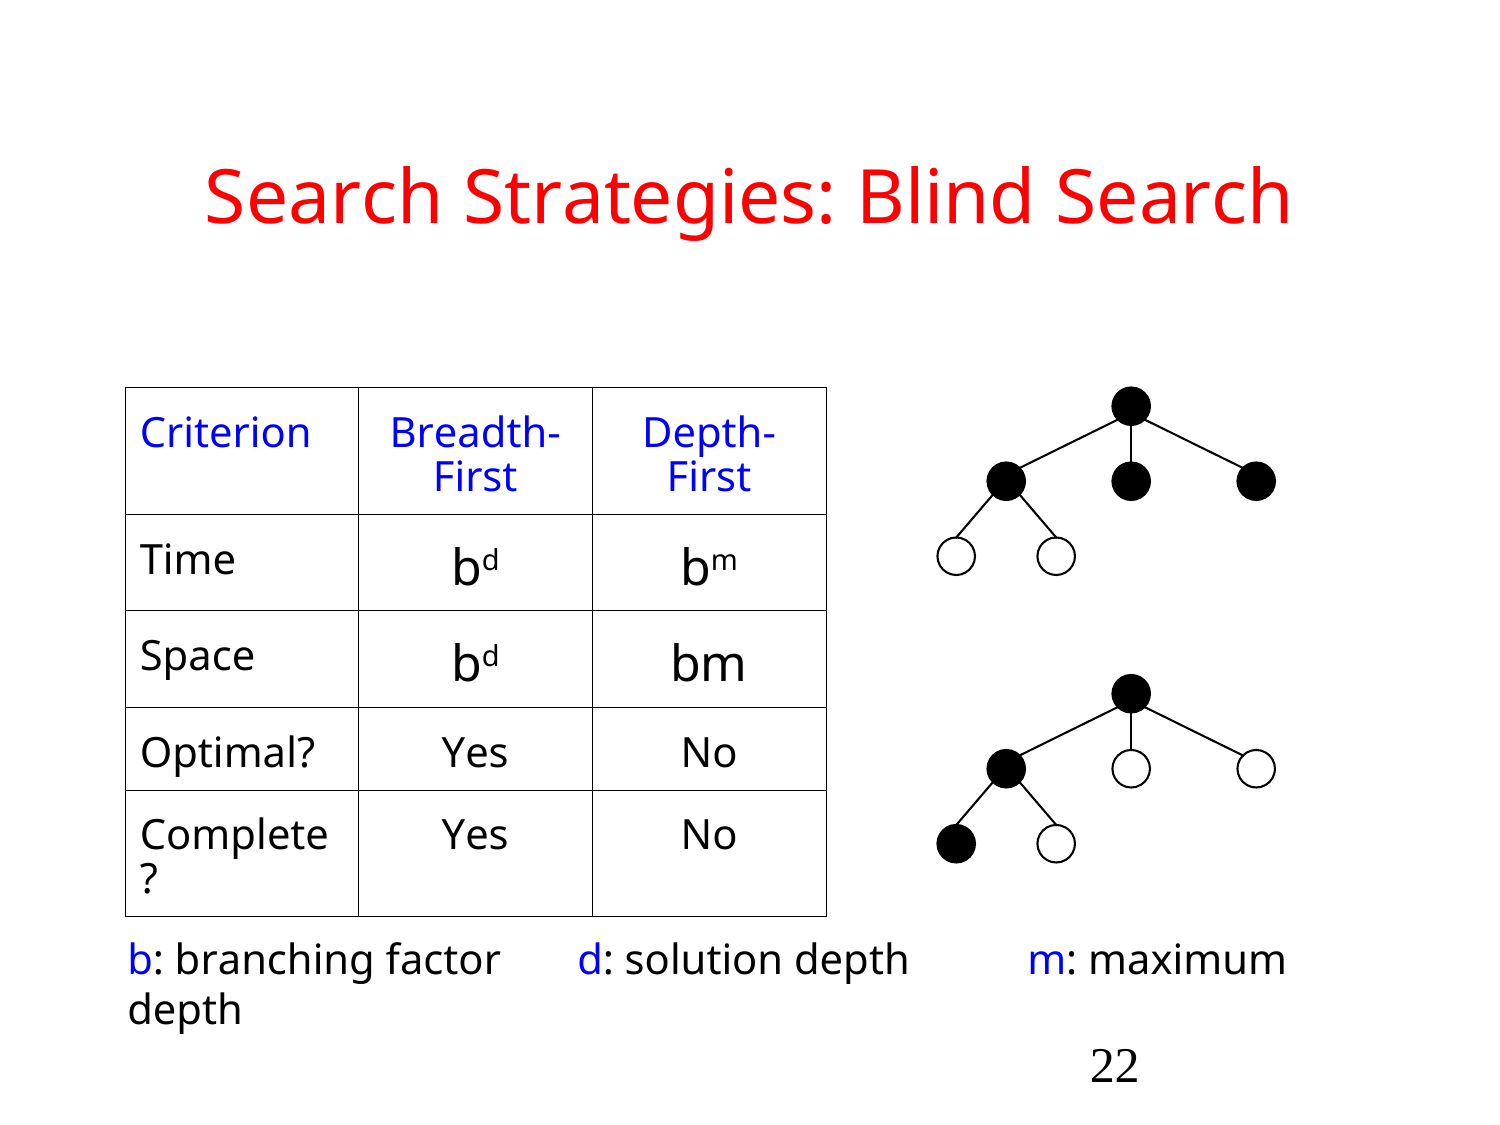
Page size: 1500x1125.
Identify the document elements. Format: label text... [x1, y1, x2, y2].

text_box Search Strategies: Blind Search [112, 99, 1388, 288]
table_header Depth-First [593, 388, 826, 514]
text_box b: branching factor d: solution depth m: maximum depth [112, 924, 1401, 1041]
text_box [1237, 462, 1276, 501]
table_header Criterion [126, 388, 358, 514]
text_box [1112, 387, 1150, 425]
table_cell bm [593, 515, 826, 610]
table_header Breadth-First [359, 388, 592, 514]
text_box [987, 462, 1026, 501]
table_cell Space [126, 611, 358, 707]
table_cell bm [593, 611, 826, 707]
table_cell No [593, 791, 826, 916]
text_box [1112, 674, 1150, 713]
text_box [1112, 462, 1150, 501]
text_box [937, 825, 976, 863]
table_cell Yes [359, 791, 592, 916]
table_cell Complete? [126, 791, 358, 916]
table_cell No [593, 708, 826, 790]
table_cell bd [359, 611, 592, 707]
text_box <number> [1074, 1041, 1388, 1100]
table_cell Optimal? [126, 708, 358, 790]
table_cell bd [359, 515, 592, 610]
table_cell Yes [359, 708, 592, 790]
text_box [987, 749, 1026, 788]
table_cell Time [126, 515, 358, 610]
